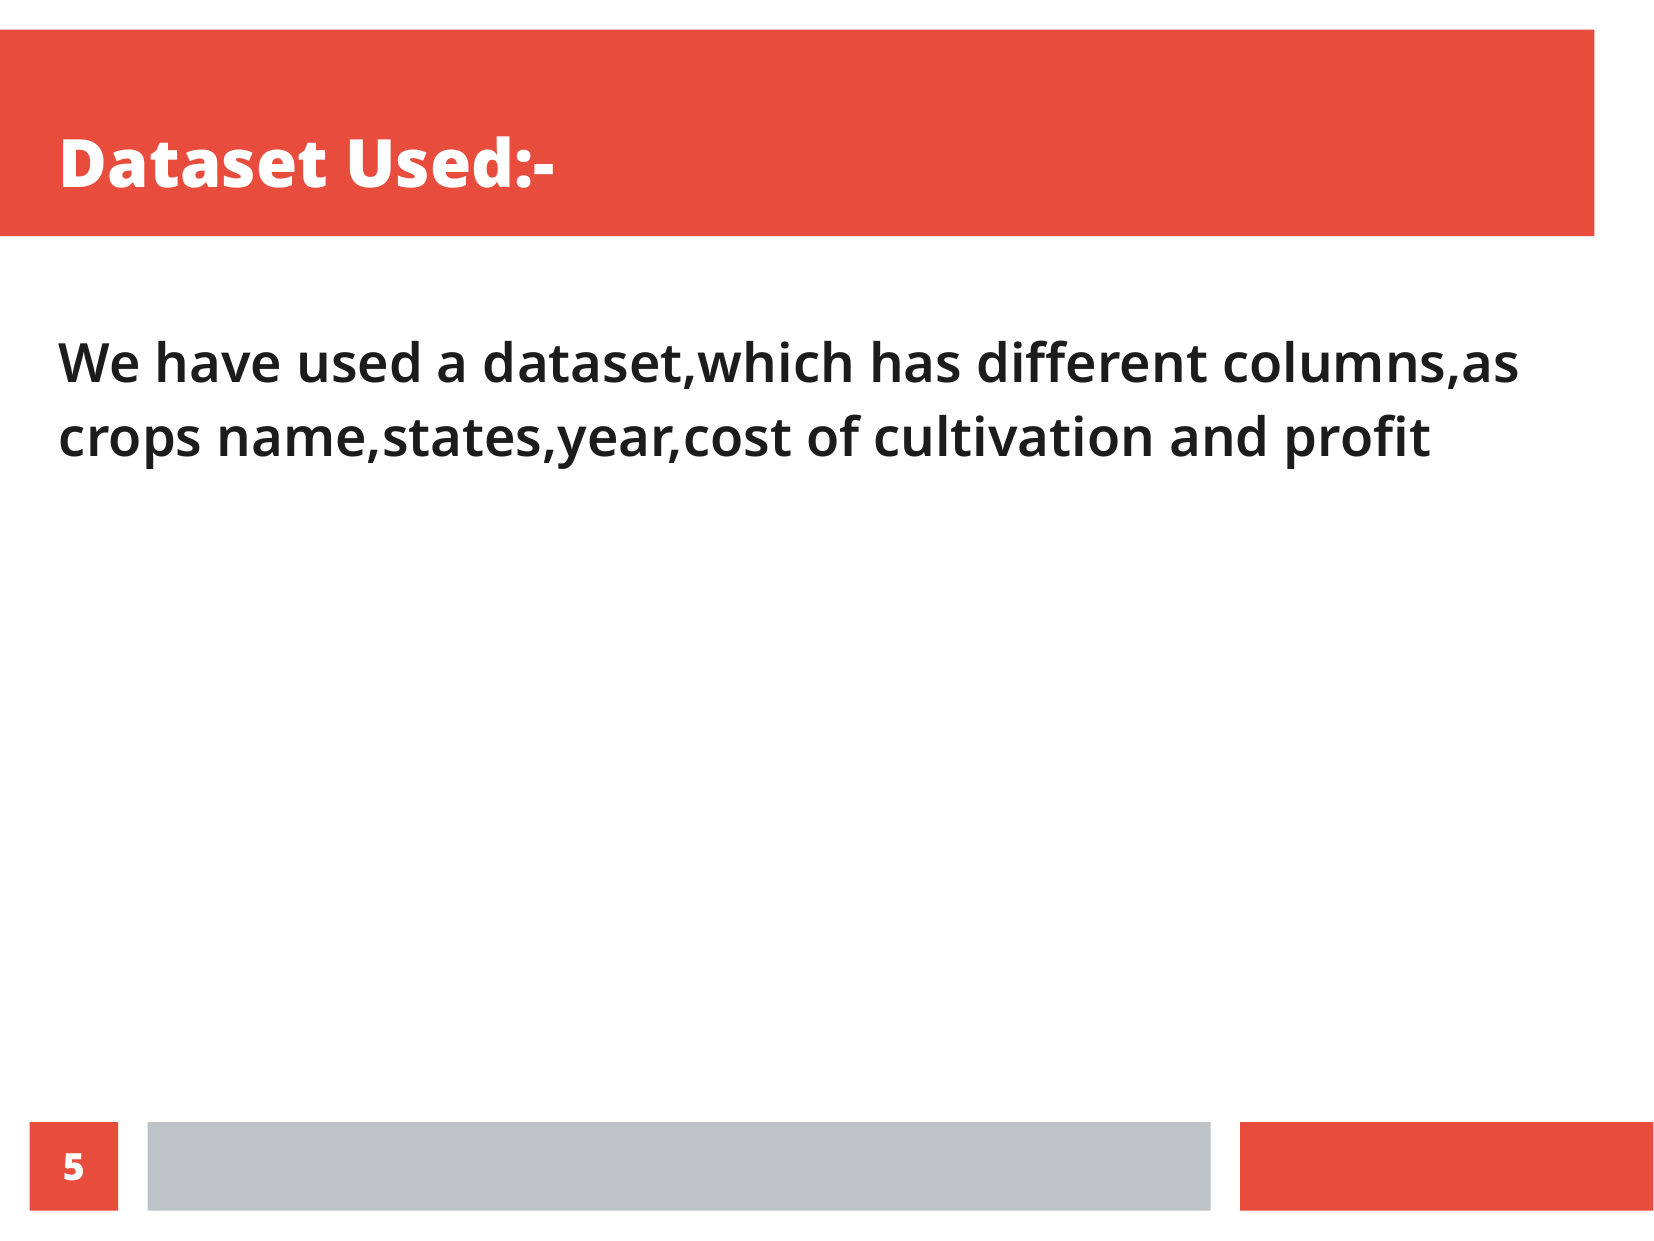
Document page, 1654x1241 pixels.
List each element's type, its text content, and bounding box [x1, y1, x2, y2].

list We have used a dataset,which has different columns,as crops name,states,year,cost of cultivation and profit [59, 324, 1565, 1093]
title Dataset Used:- [59, 59, 1595, 207]
